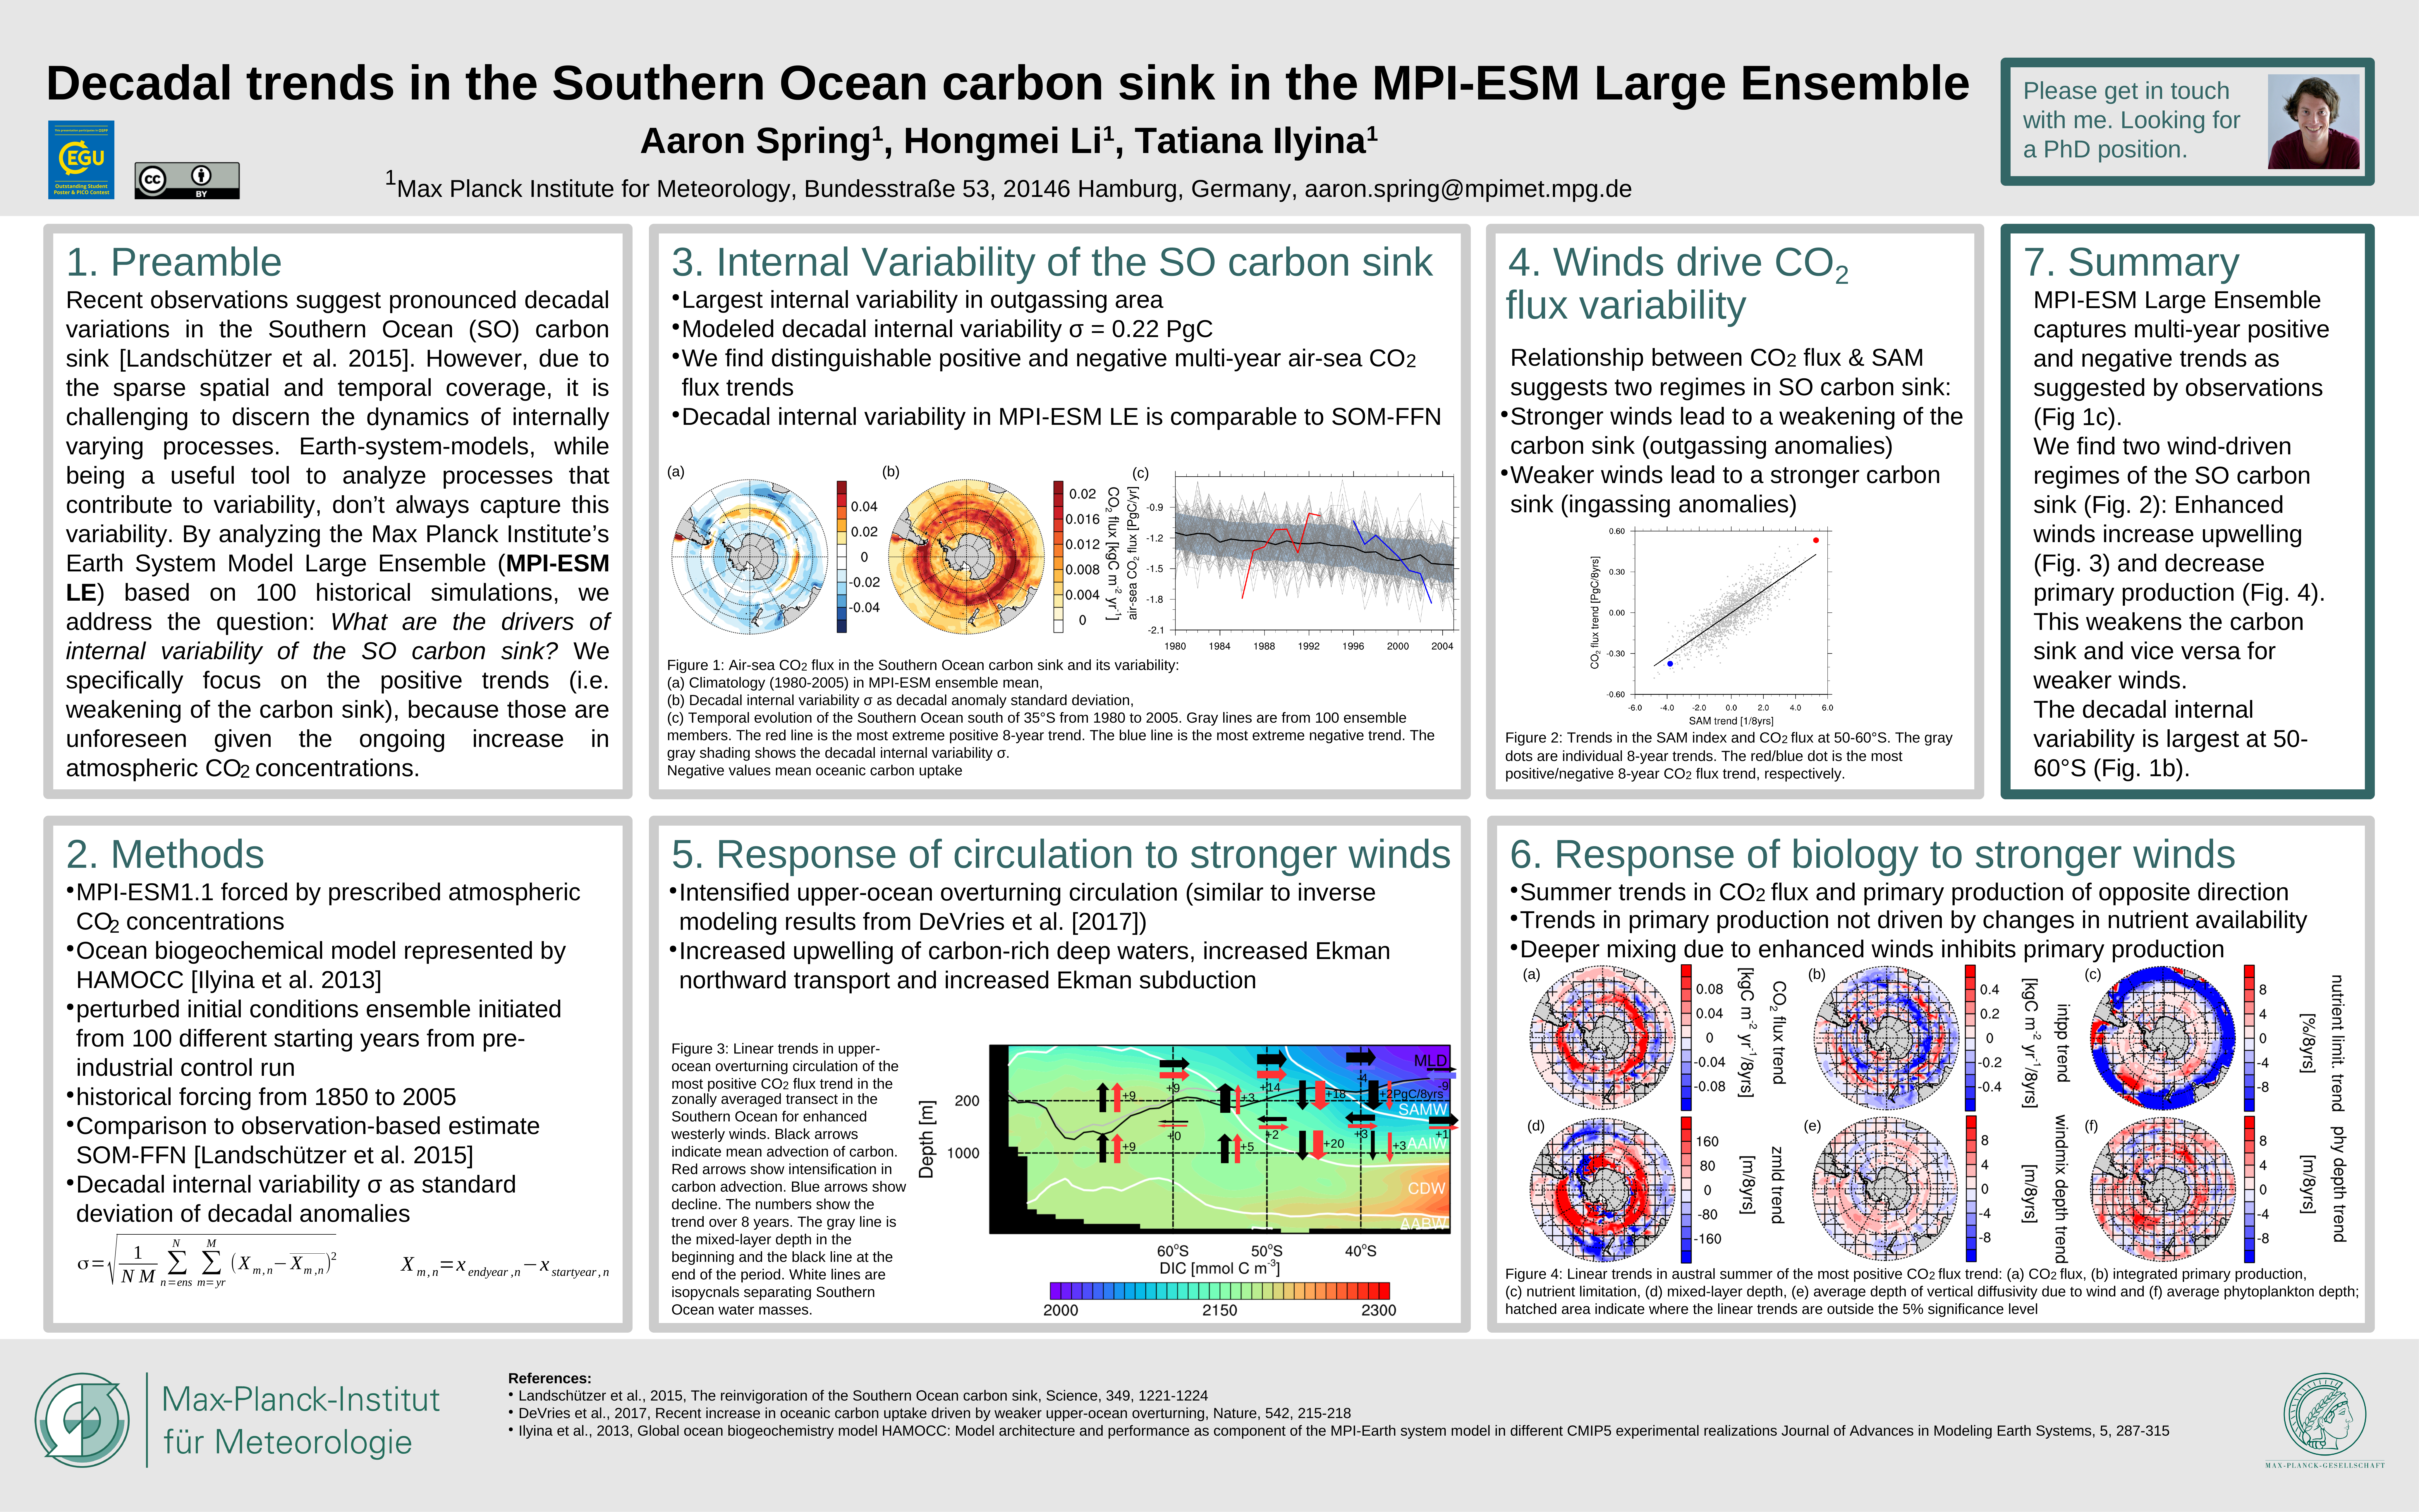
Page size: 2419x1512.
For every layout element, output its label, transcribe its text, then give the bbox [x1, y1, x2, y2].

text_box 7. Summary MPI-ESM Large Ensemble captures multi-year positive and negative trends as suggested by observations (Fig 1c). We find two wind-driven regimes of the SO carbon sink (Fig. 2): Enhanced winds increase upwelling (Fig. 3) and decrease primary production (Fig. 4). This weakens the carbon sink and vice versa for weaker winds. The decadal internal variability is largest at 50-60°S (Fig. 1b). [2006, 228, 2370, 795]
text_box (e) [1799, 1114, 1830, 1140]
text_box 1. Preamble Recent observations suggest pronounced decadal variations in the Southern Ocean (SO) carbon sink [Landschützer et al. 2015]. However, due to the sparse spatial and temporal coverage, it is challenging to discern the dynamics of internally varying processes. Earth-system-models, while being a useful tool to analyze processes that contribute to variability, don’t always capture this variability. By analyzing the Max Planck Institute’s Earth System Model Large Ensemble (MPI-ESM LE) based on 100 historical simulations, we address the question: What are the drivers of internal variability of the SO carbon sink? We specifically focus on the positive trends (i.e. weakening of the carbon sink), because those are unforeseen given the ongoing increase in atmospheric CO concentrations. [48, 228, 628, 794]
text_box Decadal trends in the Southern Ocean carbon sink in the MPI-ESM Large Ensemble Aaron Spring1, Hongmei Li1, Tatiana Ilyina1 1Max Planck Institute for Meteorology, Bundesstraße 53, 20146 Hamburg, Germany, aaron.spring@mpimet.mpg.de [37, 49, 1981, 229]
text_box Largest internal variability in outgassing area Modeled decadal internal variability σ = 0.22 PgC We find distinguishable positive and negative multi-year air-sea CO2 [667, 281, 1453, 369]
text_box Relationship between CO2 flux & SAM [1499, 339, 1958, 369]
picture [1526, 1116, 1785, 1264]
picture [917, 1044, 1460, 1318]
text_box Figure 4: Linear trends in austral summer of the most positive CO2 flux trend: (a) CO2 flux, (b) integrated primary production, [1501, 1262, 2370, 1280]
text_box zonally averaged transect in the Southern Ocean for enhanced westerly winds. Black arrows indicate mean advection of carbon. Red arrows show intensification in carbon advection. Blue arrows show decline. The numbers show the trend over 8 years. The gray line is the mixed-layer depth in the beginning and the black line at the end of the period. White lines are isopycnals separating Southern Ocean water masses. [667, 1087, 916, 1373]
text_box 3. Internal Variability of the SO carbon sink [654, 228, 1466, 795]
chart [1172, 796, 1176, 804]
text_box Figure 2: Trends in the SAM index and CO2 flux at 50-60°S. The gray [1501, 726, 1971, 744]
picture [1125, 469, 1461, 652]
text_box (c) nutrient limitation, (d) mixed-layer depth, (e) average depth of vertical diffusivity due to wind and (f) average phytoplankton depth; hatched area indicate where the linear trends are outside the 5% significance level [1501, 1280, 2370, 1340]
picture [2268, 74, 2360, 169]
picture [35, 1372, 439, 1468]
text_box Figure 1: Air-sea CO2 flux in the Southern Ocean carbon sink and its variability: (a) Climatology (1980-2005) in MPI-ESM ensemble mean, (b) Decadal internal variability σ as decadal anomaly standard deviation, (c) Temporal evolution of the Southern Ocean south of 35°S from 1980 to 2005. Gray lines are from 100 ensemble members. The red line is the most extreme positive 8-year trend. The blue line is the most extreme negative trend. The gray shading shows the decadal internal variability σ. Negative values mean oceanic carbon uptake [663, 653, 1457, 786]
chart [395, 1253, 615, 1279]
picture [2089, 994, 2348, 1113]
text_box Intensified upper-ocean overturning circulation (similar to inverse modeling results from DeVries et al. [2017]) Increased upwelling of carbon-rich deep waters, increased Ekman northward transport and increased Ekman subduction [664, 874, 1457, 1054]
text_box dots are individual 8-year trends. The red/blue dot is the most positive/negative 8-year CO2 flux trend, respectively. [1501, 744, 1971, 825]
text_box (d) [1523, 1114, 1554, 1140]
text_box Please get in touch with me. Looking for a PhD position. [2006, 62, 2370, 181]
text_box Landschützer et al., 2015, The reinvigoration of the Southern Ocean carbon sink, Science, 349, 1221-1224 DeVries et al., 2017, Recent increase in oceanic carbon uptake driven by weaker upper-ocean overturning, Nature, 542, 215-218 Ilyina et al., 2013, Global ocean biogeochemistry model HAMOCC: Model architecture and performance as component of the MPI-Earth system model in different CMIP5 experimental realizations Journal of Advances in Modeling Earth Systems, 5, 287-315 [504, 1384, 2181, 1441]
text_box 2 [236, 750, 288, 789]
text_box (a) [663, 459, 667, 512]
text_box 4. Winds drive CO2 [1491, 228, 1980, 795]
picture [670, 578, 1123, 636]
text_box 5. Response of circulation to stronger winds [654, 821, 1466, 1328]
picture [1812, 994, 2071, 1111]
text_box Trends in primary production not driven by changes in nutrient availability Deeper mixing due to enhanced winds inhibits primary production [1505, 901, 2357, 994]
chart [73, 1233, 341, 1289]
text_box flux variability [1501, 276, 1751, 329]
picture [1587, 554, 1835, 728]
picture [2265, 1373, 2384, 1468]
picture [48, 121, 114, 199]
text_box References: [504, 1366, 2181, 1384]
text_box 2 [105, 905, 158, 944]
text_box suggests two regimes in SO carbon sink: Stronger winds lead to a weakening of the carbon sink (outgassing anomalies) Weaker winds lead to a stronger carbon sink (ingassing anomalies) [1499, 369, 1971, 554]
text_box (f) [2080, 1114, 2111, 1140]
text_box flux trends Decadal internal variability in MPI-ESM LE is comparable to SOM-FFN [667, 369, 1453, 578]
picture [1809, 1114, 2071, 1264]
picture [135, 162, 240, 199]
text_box 2. Methods MPI-ESM1.1 forced by prescribed atmospheric CO concentrations Ocean biogeochemical model represented by HAMOCC [Ilyina et al. 2013] perturbed initial conditions ensemble initiated from 100 different starting years from pre-industrial control run historical forcing from 1850 to 2005 Comparison to observation-based estimate SOM-FFN [Landschützer et al. 2015] Decadal internal variability σ as standard deviation of decadal anomalies [48, 821, 628, 1328]
picture [2089, 1115, 2348, 1264]
text_box Figure 3: Linear trends in upper-ocean overturning circulation of the most positive CO2 flux trend in the [667, 1054, 916, 1087]
text_box 6. Response of biology to stronger winds Summer trends in CO2 flux and primary production of opposite direction [1492, 821, 2370, 1328]
picture [1528, 994, 1787, 1111]
